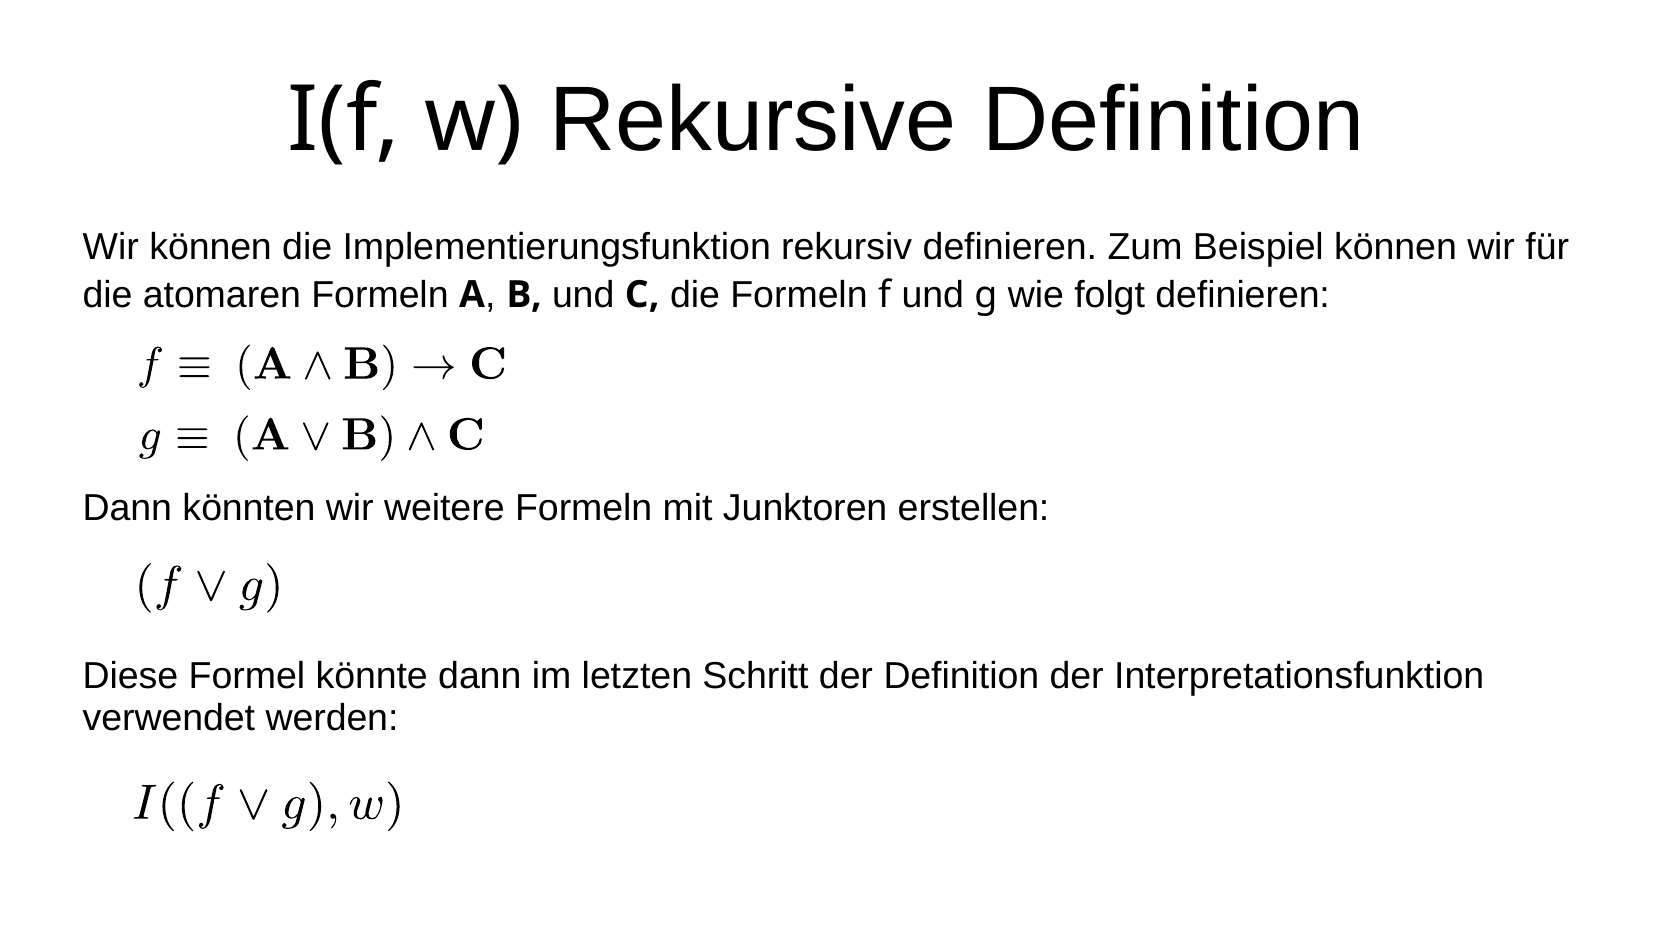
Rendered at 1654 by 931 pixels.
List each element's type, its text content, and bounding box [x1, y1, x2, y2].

text_box [139, 415, 482, 461]
subtitle Wir können die Implementierungsfunktion rekursiv definieren. Zum Beispiel können wir für die atomaren Formeln A, B, und C, die Formeln f und g wie folgt definieren: Dann könnten wir weitere Formeln mit Junktoren erstellen: Diese Formel könnte dann im letzten Schritt der Definition der Interpretationsfunktion verwendet werden: [82, 218, 1571, 830]
text_box [139, 344, 505, 391]
title I(f, w) Rekursive Definition [82, 37, 1571, 193]
text_box [139, 563, 279, 613]
text_box [133, 781, 400, 832]
